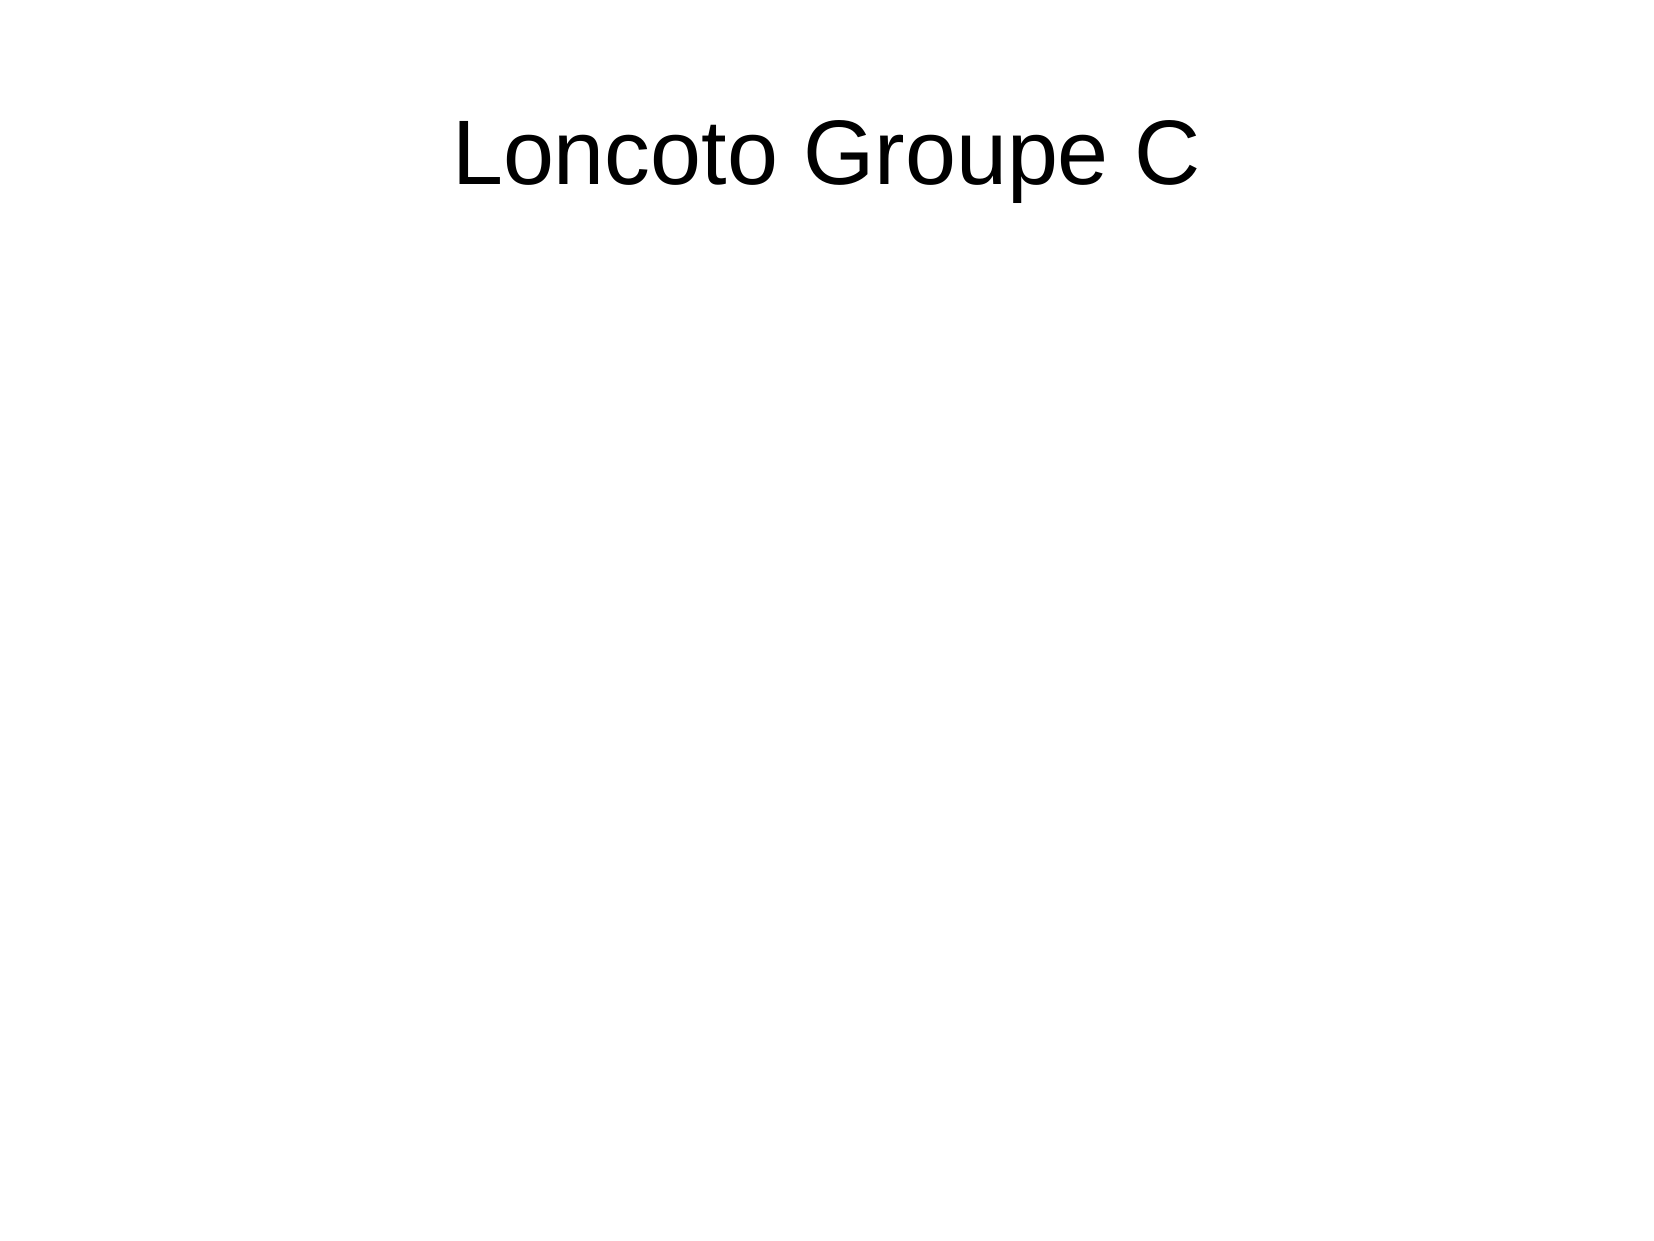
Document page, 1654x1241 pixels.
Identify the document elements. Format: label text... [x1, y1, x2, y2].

title Loncoto Groupe C [82, 49, 1571, 257]
